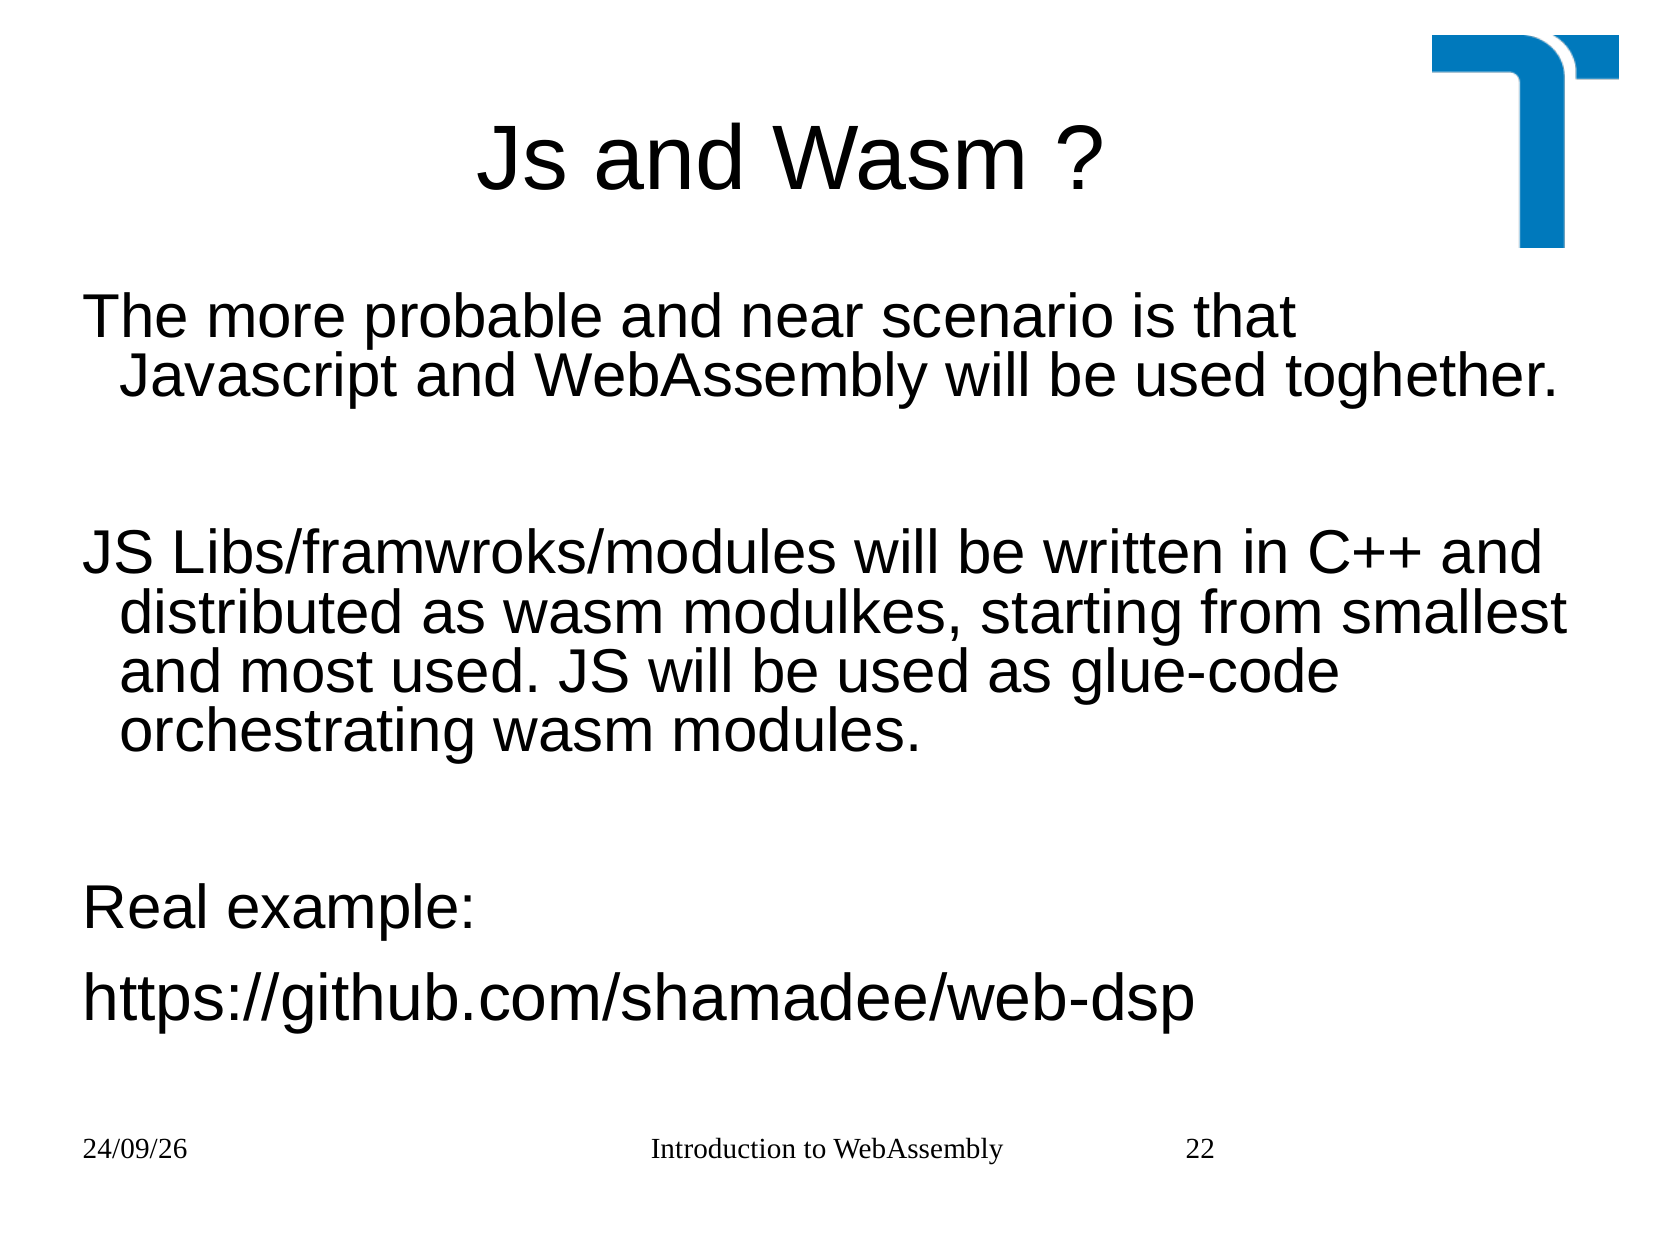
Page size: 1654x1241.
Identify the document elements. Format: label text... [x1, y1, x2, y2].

list The more probable and near scenario is that Javascript and WebAssembly will be used toghether. JS Libs/framwroks/modules will be written in C++ and distributed as wasm modulkes, starting from smallest and most used. JS will be used as glue-code orchestrating wasm modules. Real example: https://github.com/shamadee/web-dsp [82, 290, 1571, 1091]
text_box 07/09/2017 [82, 1129, 468, 1216]
text_box Introduction to WebAssembly [565, 1129, 1090, 1216]
title Js and Wasm ? [82, 49, 1501, 257]
text_box [1185, 1129, 1571, 1216]
